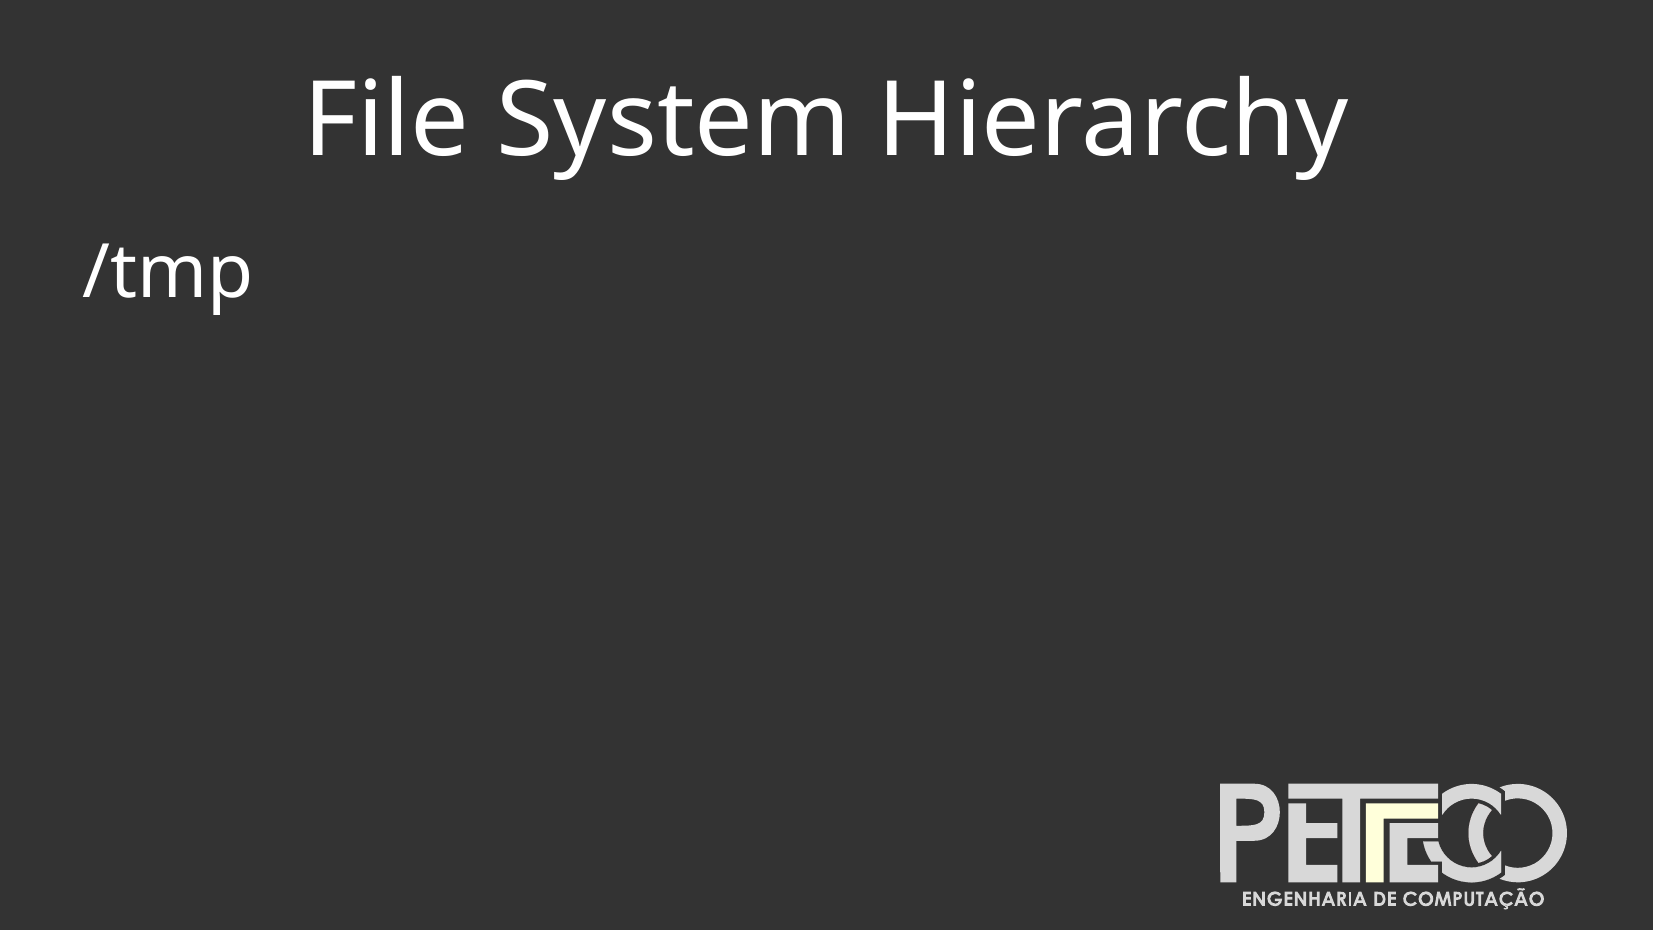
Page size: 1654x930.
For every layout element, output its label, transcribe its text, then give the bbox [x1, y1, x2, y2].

list /tmp [82, 217, 1571, 757]
title File System Hierarchy [82, 37, 1571, 193]
